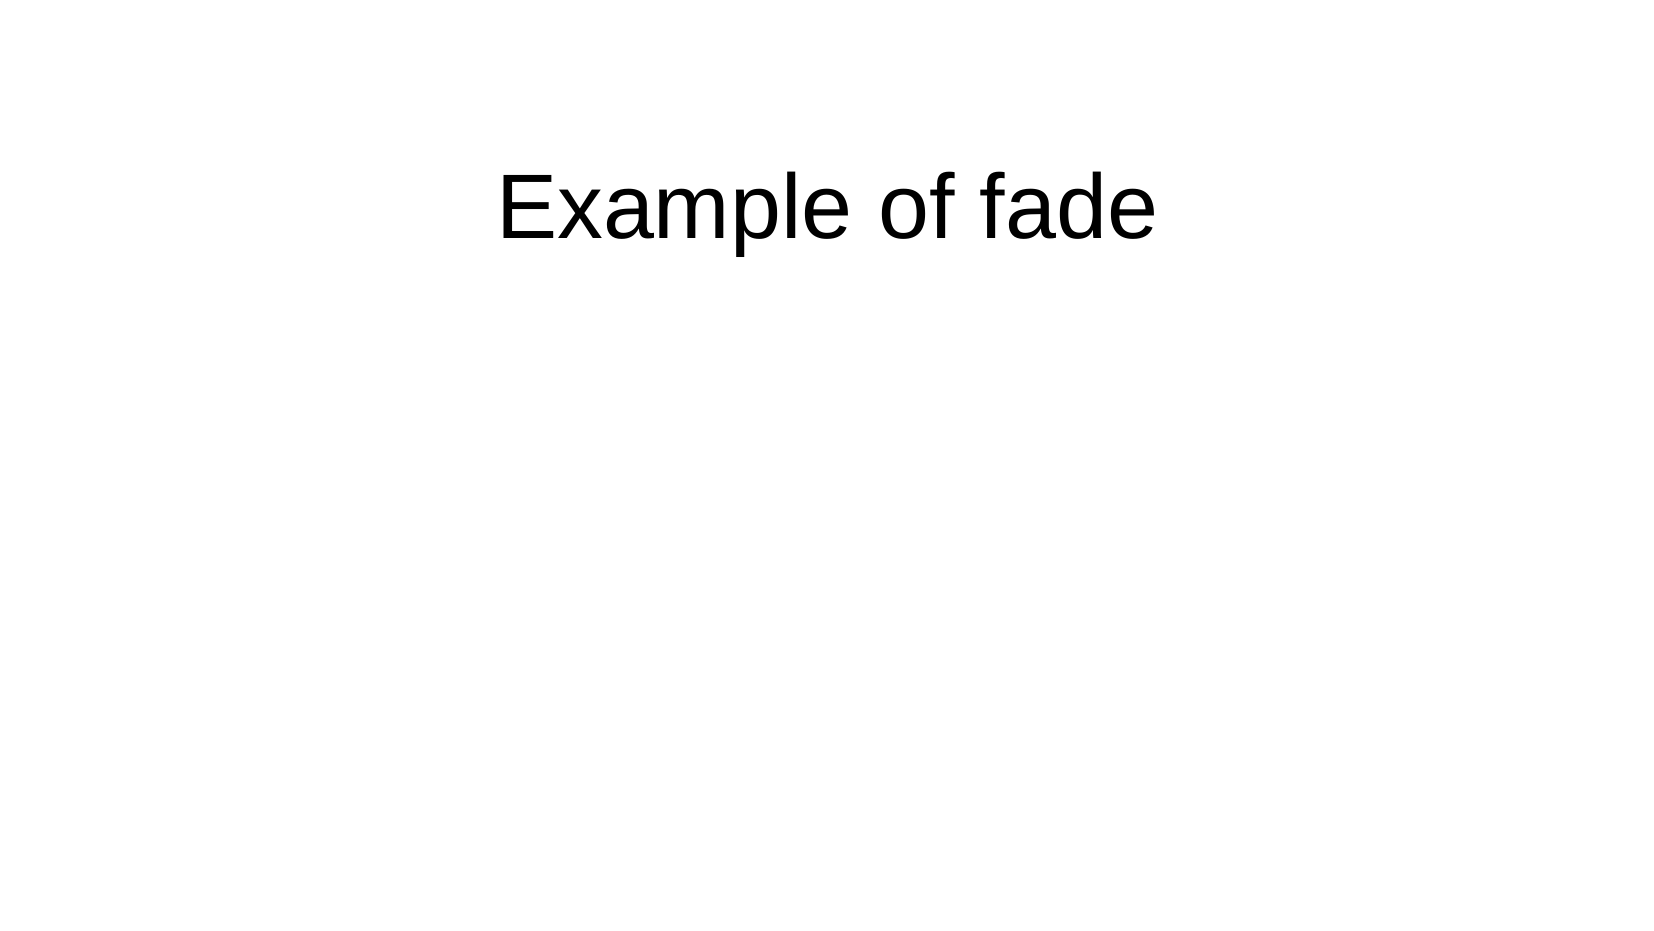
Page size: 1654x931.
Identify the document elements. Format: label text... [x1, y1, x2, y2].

title Example of fade [121, 102, 1534, 311]
